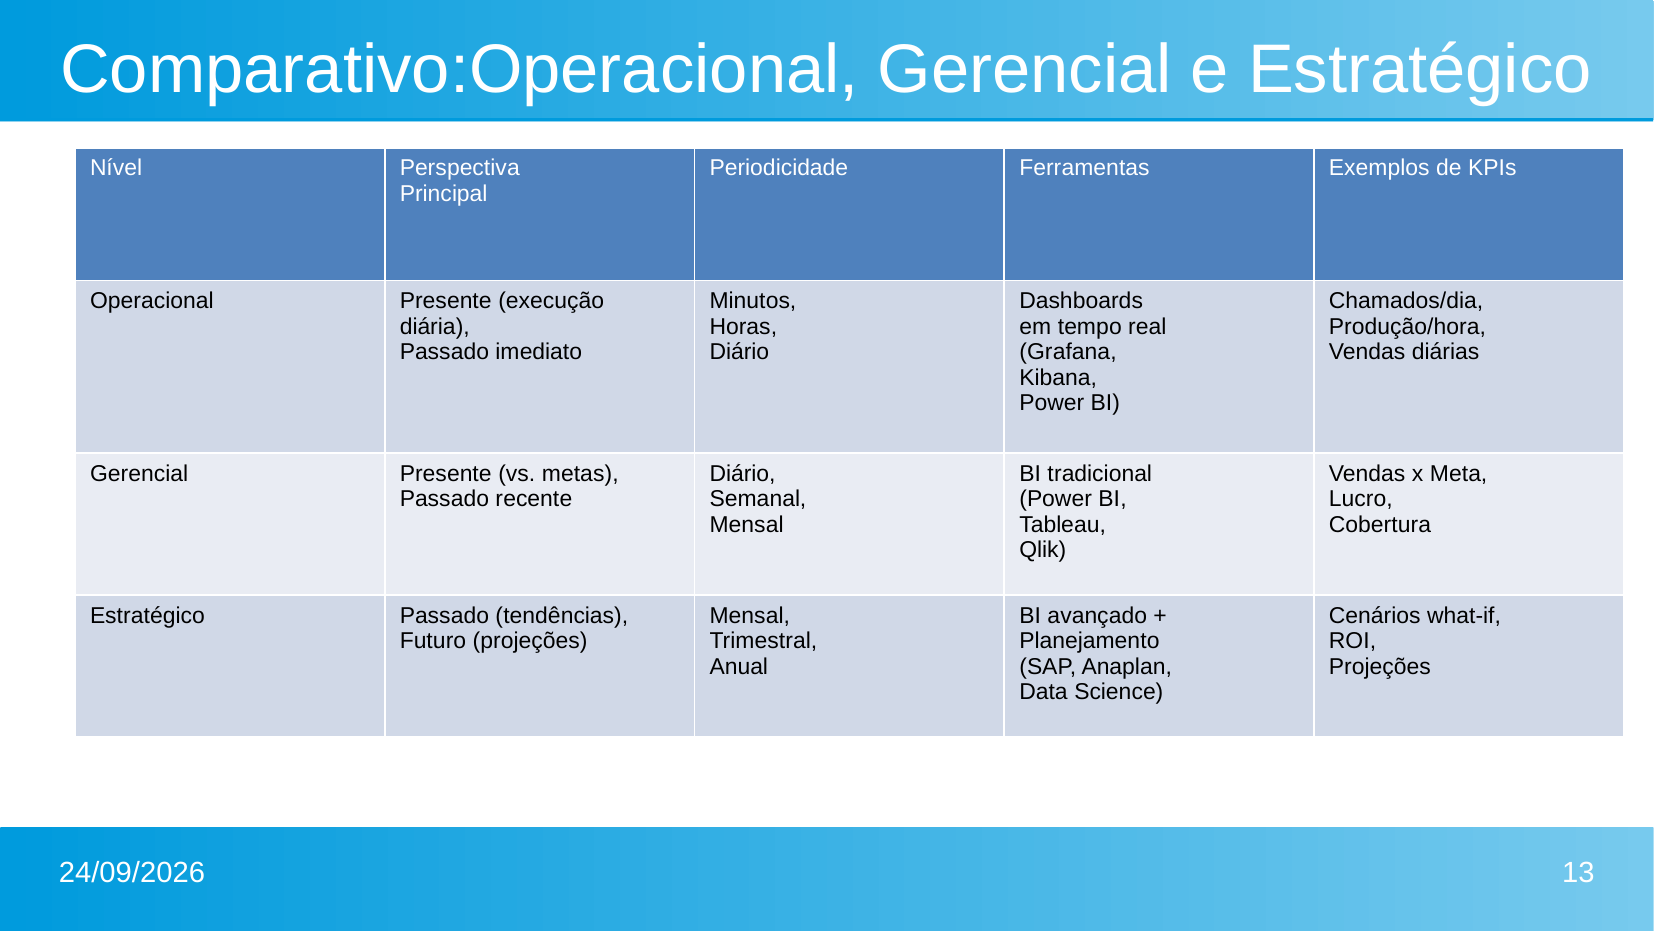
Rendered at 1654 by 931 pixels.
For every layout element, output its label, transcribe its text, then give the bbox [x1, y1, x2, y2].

table_cell BI avançado + Planejamento (SAP, Anaplan, Data Science) [1005, 596, 1313, 736]
table_cell Cenários what-if, ROI, Projeções [1315, 596, 1623, 736]
table_header Exemplos de KPIs [1315, 149, 1623, 280]
title Comparativo:Operacional, Gerencial e Estratégico [59, 29, 1595, 108]
table_cell Passado (tendências), Futuro (projeções) [386, 596, 694, 736]
table_header Perspectiva Principal [386, 149, 694, 280]
table_cell Diário, Semanal, Mensal [695, 454, 1003, 594]
table_cell Mensal, Trimestral, Anual [695, 596, 1003, 736]
table_cell Minutos, Horas, Diário [695, 281, 1003, 452]
table_cell Dashboards em tempo real (Grafana, Kibana, Power BI) [1005, 281, 1313, 452]
table_header Nível [76, 149, 384, 280]
table_header Ferramentas [1005, 149, 1313, 280]
table_cell Chamados/dia, Produção/hora, Vendas diárias [1315, 281, 1623, 452]
table_cell BI tradicional (Power BI, Tableau, Qlik) [1005, 454, 1313, 594]
table_cell Vendas x Meta, Lucro, Cobertura [1315, 454, 1623, 594]
table_cell Presente (execução diária), Passado imediato [386, 281, 694, 452]
table_cell Estratégico [76, 596, 384, 736]
table_cell Operacional [76, 281, 384, 452]
table_cell Gerencial [76, 454, 384, 594]
table_header Periodicidade [695, 149, 1003, 280]
table_cell Presente (vs. metas), Passado recente [386, 454, 694, 594]
